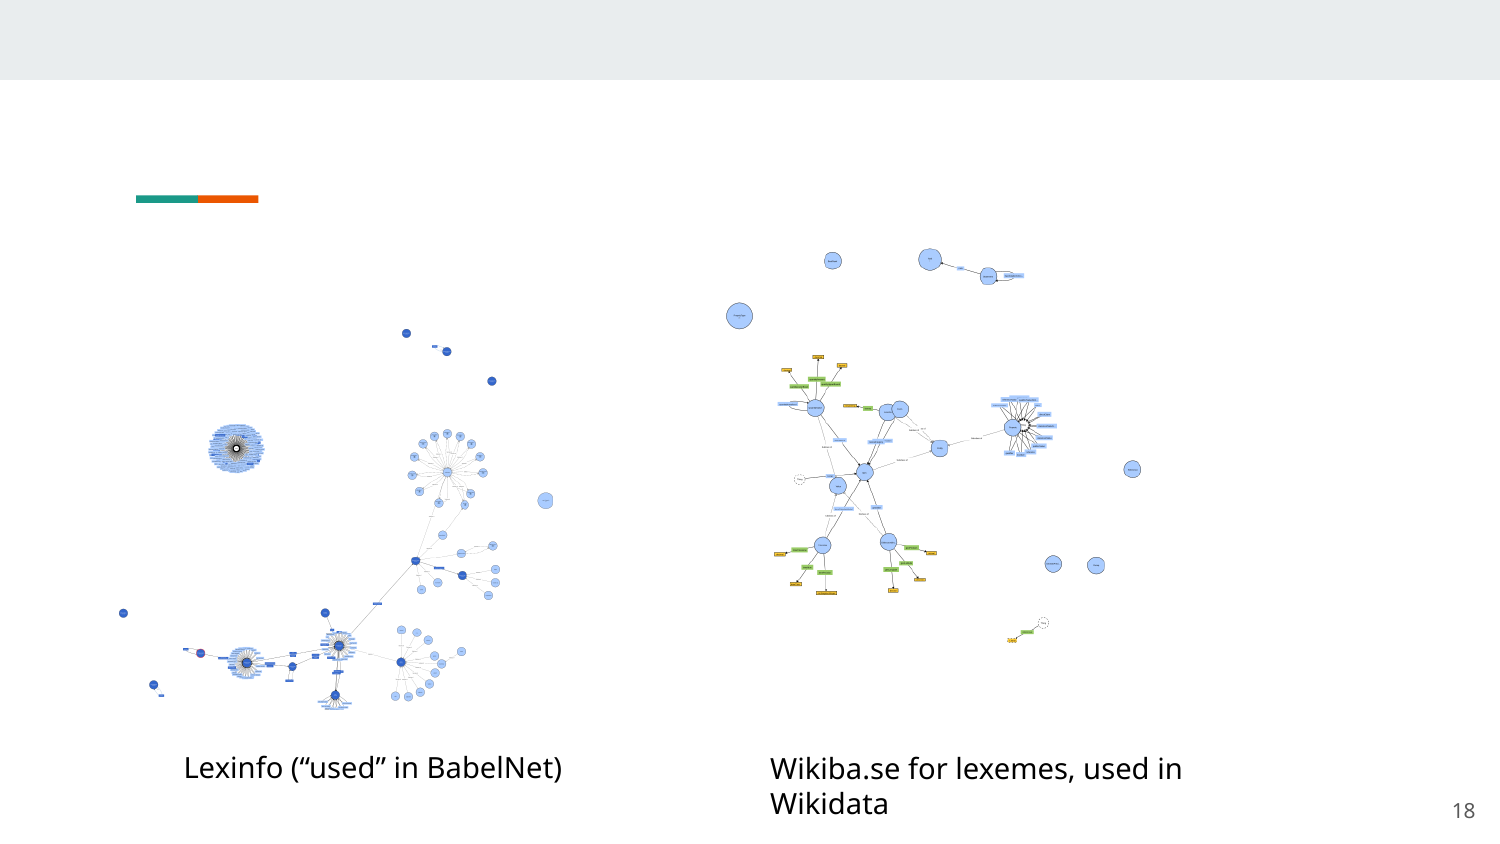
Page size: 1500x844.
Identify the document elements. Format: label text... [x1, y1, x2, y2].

text_box Wikiba.se for lexemes, used in Wikidata [755, 734, 1312, 801]
slide_number <number> [1400, 779, 1491, 844]
text_box Lexinfo (“used” in BabelNet) [168, 734, 636, 789]
picture [687, 198, 1175, 672]
picture [119, 329, 553, 710]
